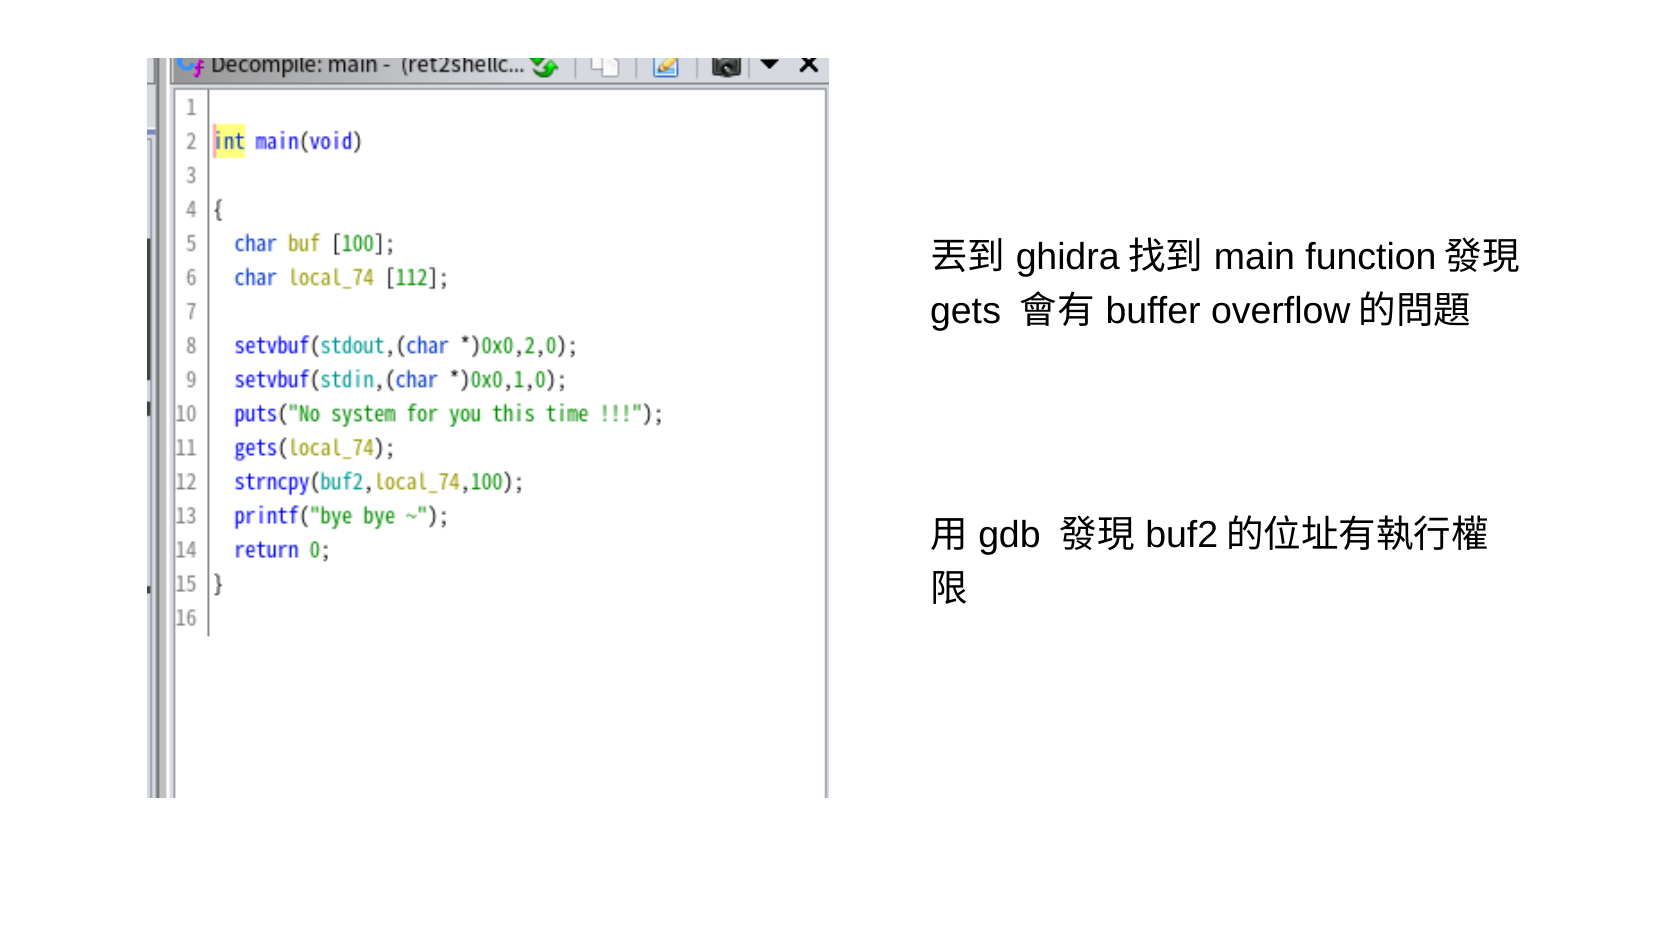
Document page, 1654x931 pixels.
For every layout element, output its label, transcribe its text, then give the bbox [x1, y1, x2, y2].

text_box 用gdb 發現buf2的位址有執行權限 [915, 496, 1536, 621]
picture [147, 58, 829, 798]
text_box 丟到ghidra找到main function發現gets 會有buffer overflow的問題 [915, 218, 1595, 384]
